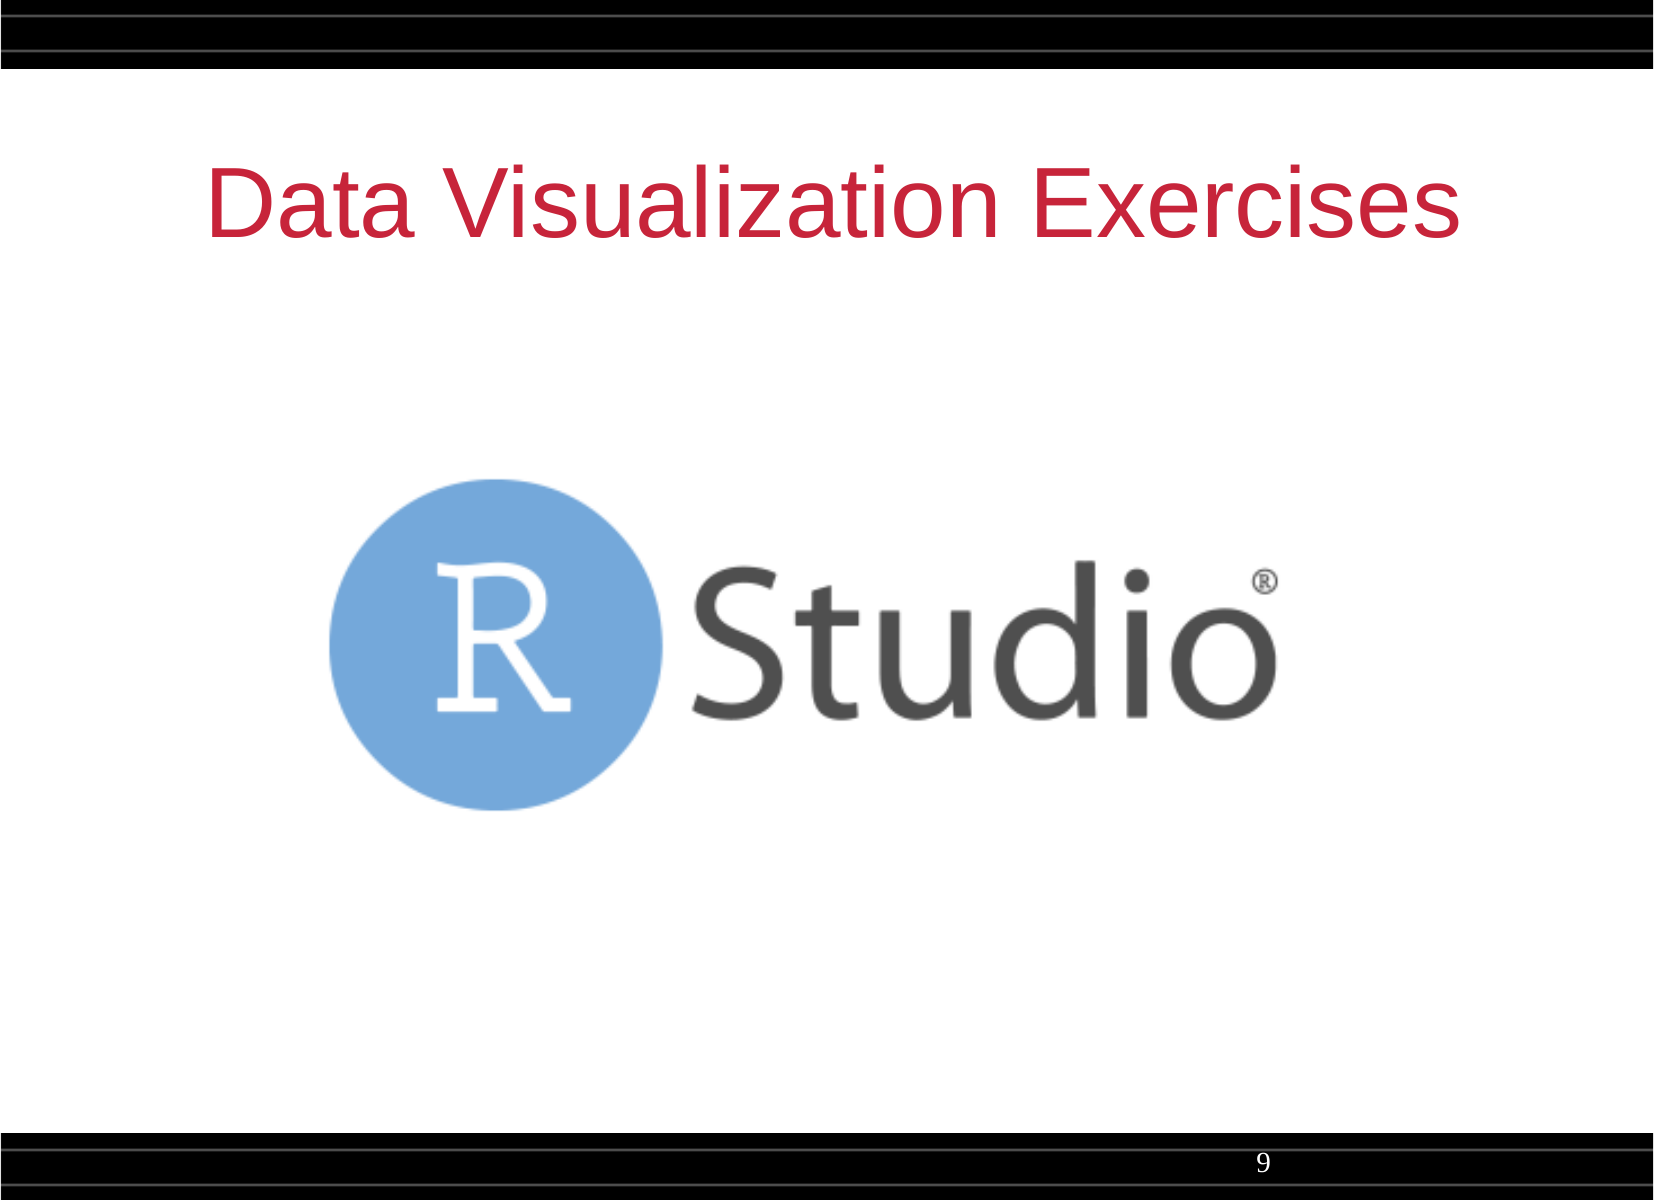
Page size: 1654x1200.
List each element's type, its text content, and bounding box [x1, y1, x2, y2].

picture [240, 285, 1366, 1006]
title Data Visualization Exercises [90, 137, 1578, 890]
